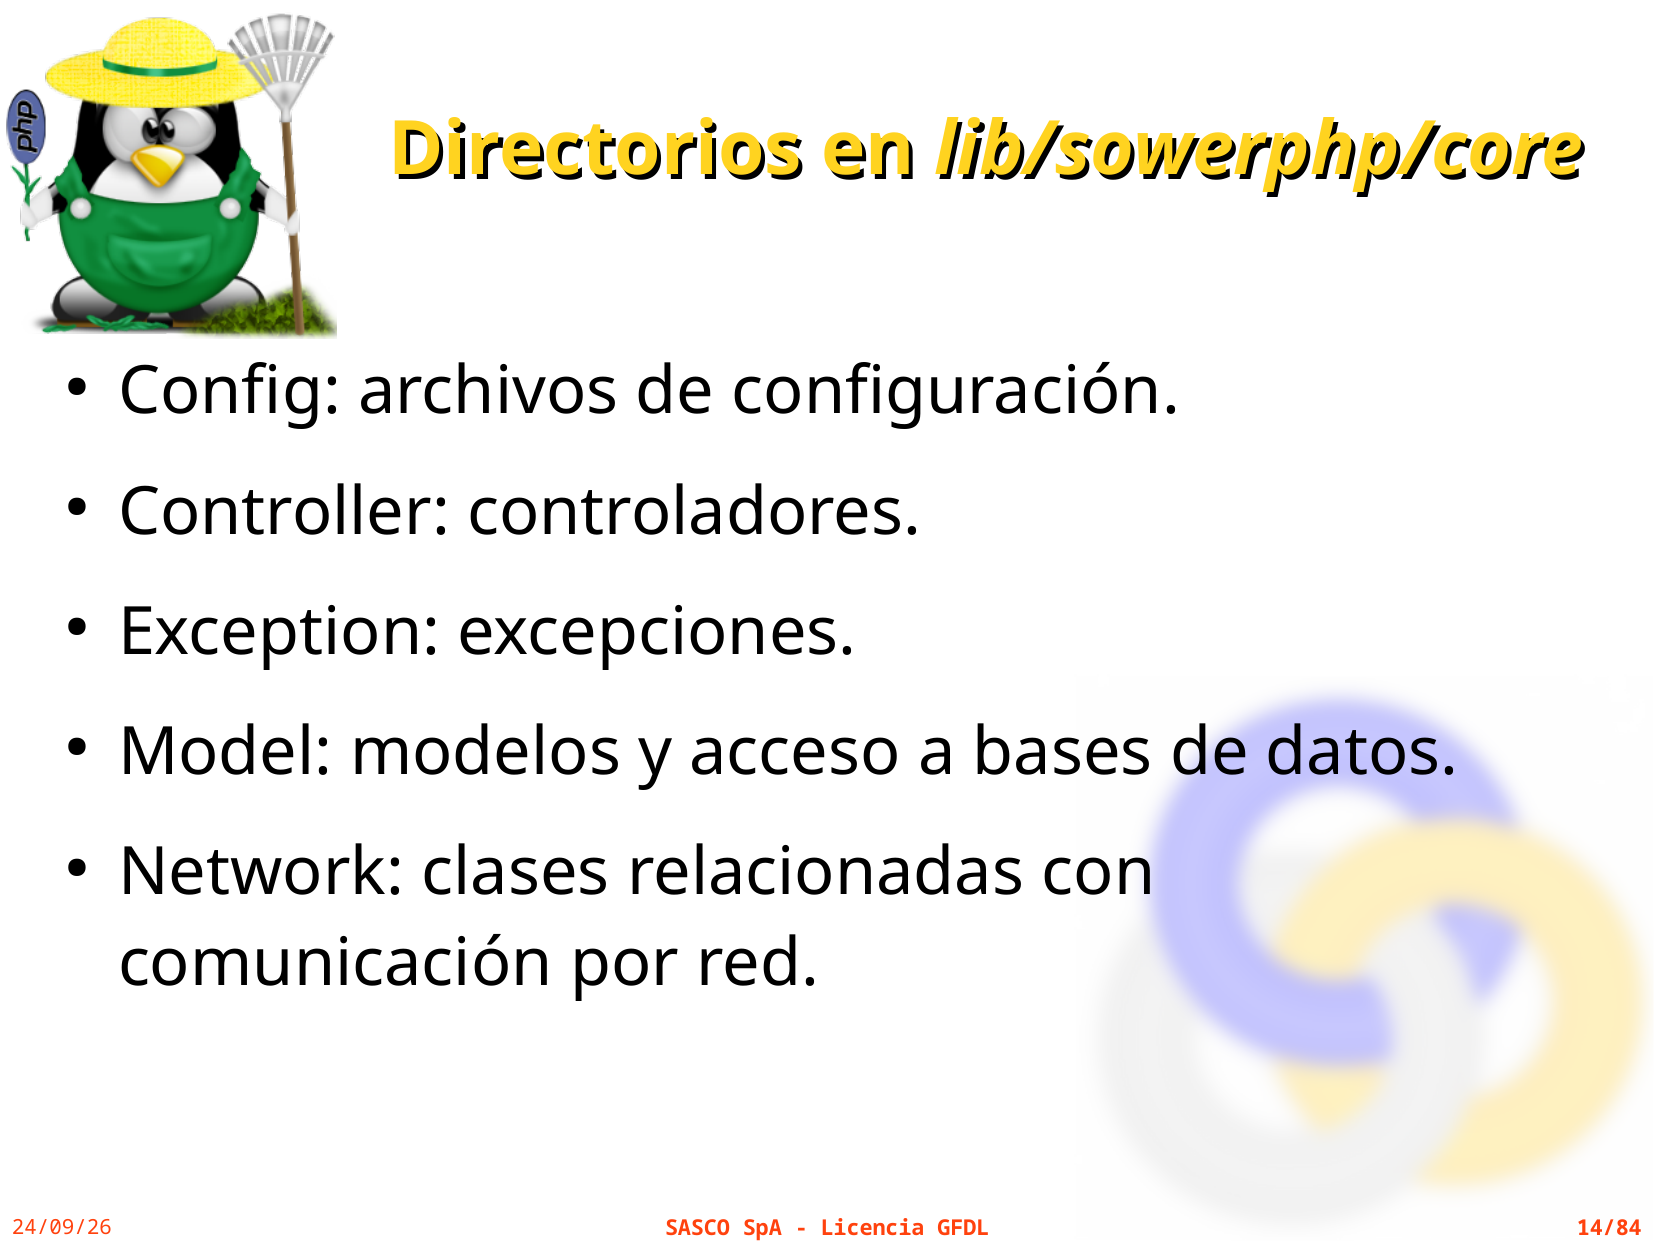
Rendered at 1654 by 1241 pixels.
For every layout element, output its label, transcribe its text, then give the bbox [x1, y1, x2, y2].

picture [1074, 657, 1654, 1241]
list Config: archivos de configuración. Controller: controladores. Exception: excepciones. Model: modelos y acceso a bases de datos. Network: clases relacionadas con comunicación por red. [47, 342, 1607, 1170]
picture [4, 5, 337, 339]
title Directorios en lib/sowerphp/core [366, 35, 1607, 257]
